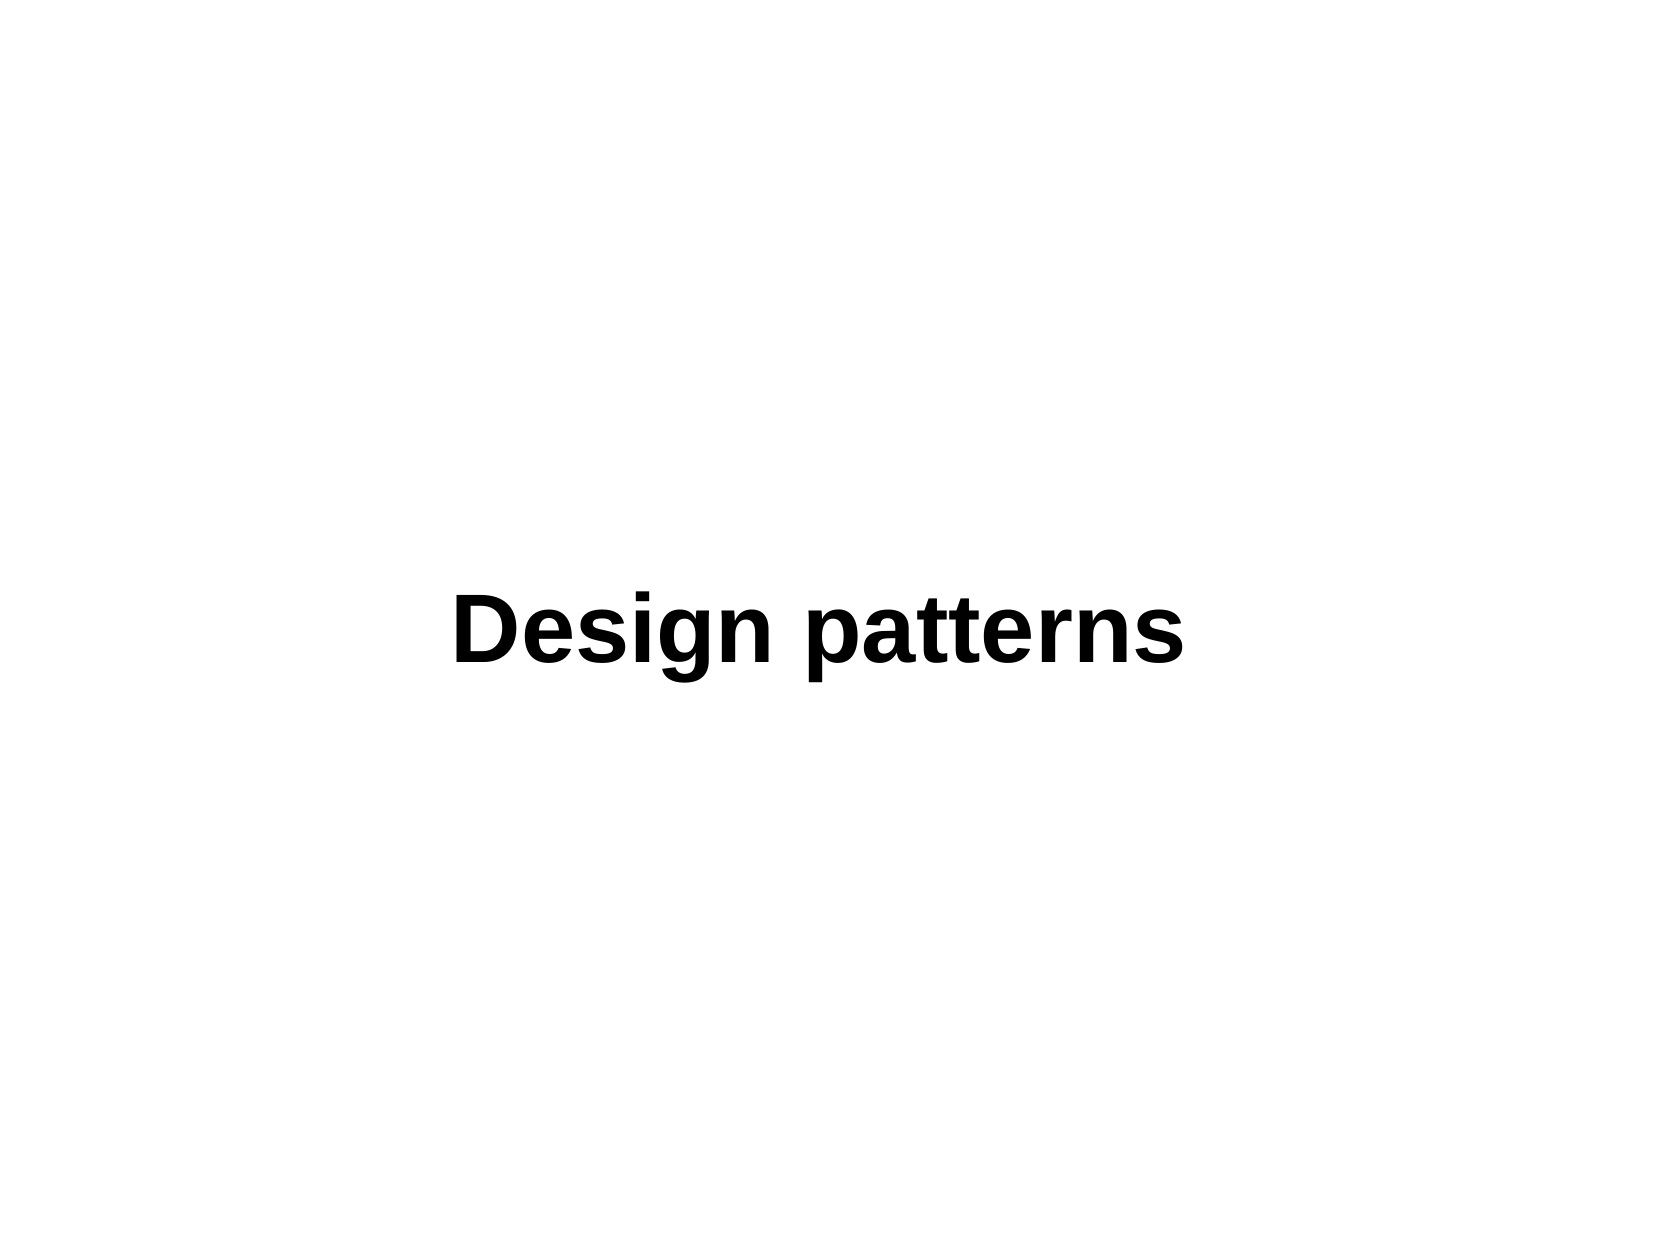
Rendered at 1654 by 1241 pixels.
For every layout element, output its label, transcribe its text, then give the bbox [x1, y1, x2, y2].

title Design patterns [75, 525, 1564, 733]
